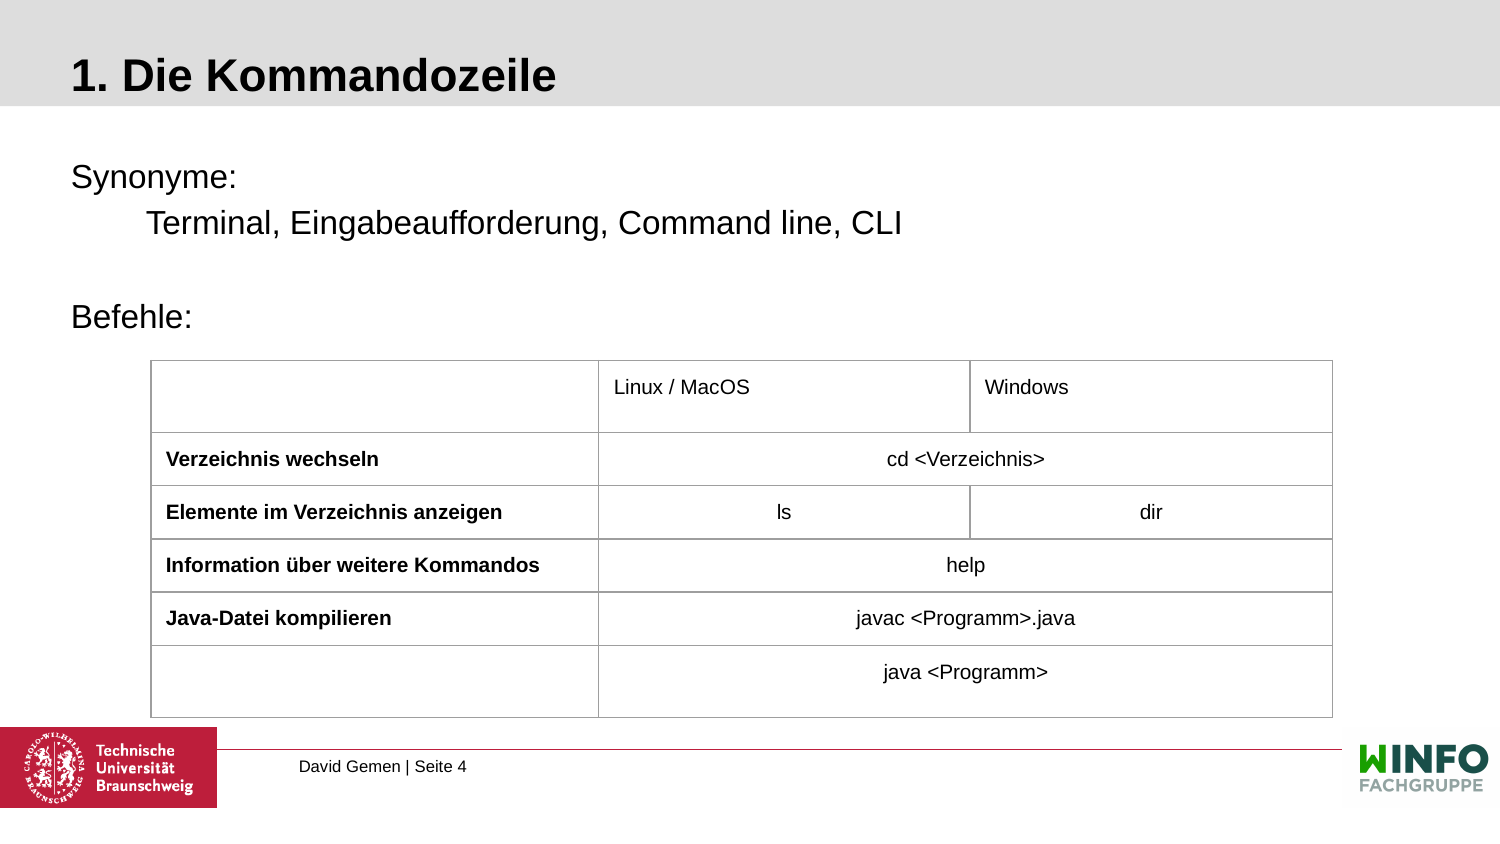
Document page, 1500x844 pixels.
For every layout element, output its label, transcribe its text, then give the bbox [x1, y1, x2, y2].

table_cell cd <Verzeichnis> [599, 433, 1332, 485]
table_cell dir [971, 486, 1332, 538]
table_header Linux / MacOS [599, 361, 969, 432]
table_header Windows [971, 361, 1332, 432]
table_header [152, 361, 598, 432]
table_cell Information über weitere Kommandos [152, 540, 598, 591]
table_cell help [599, 540, 1332, 591]
picture [1342, 727, 1500, 808]
table_cell [152, 646, 598, 717]
table_cell Elemente im Verzeichnis anzeigen [152, 486, 598, 538]
title 1. Die Kommandozeile [70, 13, 1445, 101]
list Synonyme: Terminal, Eingabeaufforderung, Command line, CLI Befehle: [70, 155, 1445, 709]
table_cell java <Programm> [599, 646, 1332, 717]
table_cell ls [599, 486, 969, 538]
table_cell Java-Datei kompilieren [152, 593, 598, 645]
table_cell javac <Programm>.java [599, 593, 1332, 645]
table_cell Verzeichnis wechseln [152, 433, 598, 485]
picture [0, 727, 217, 808]
